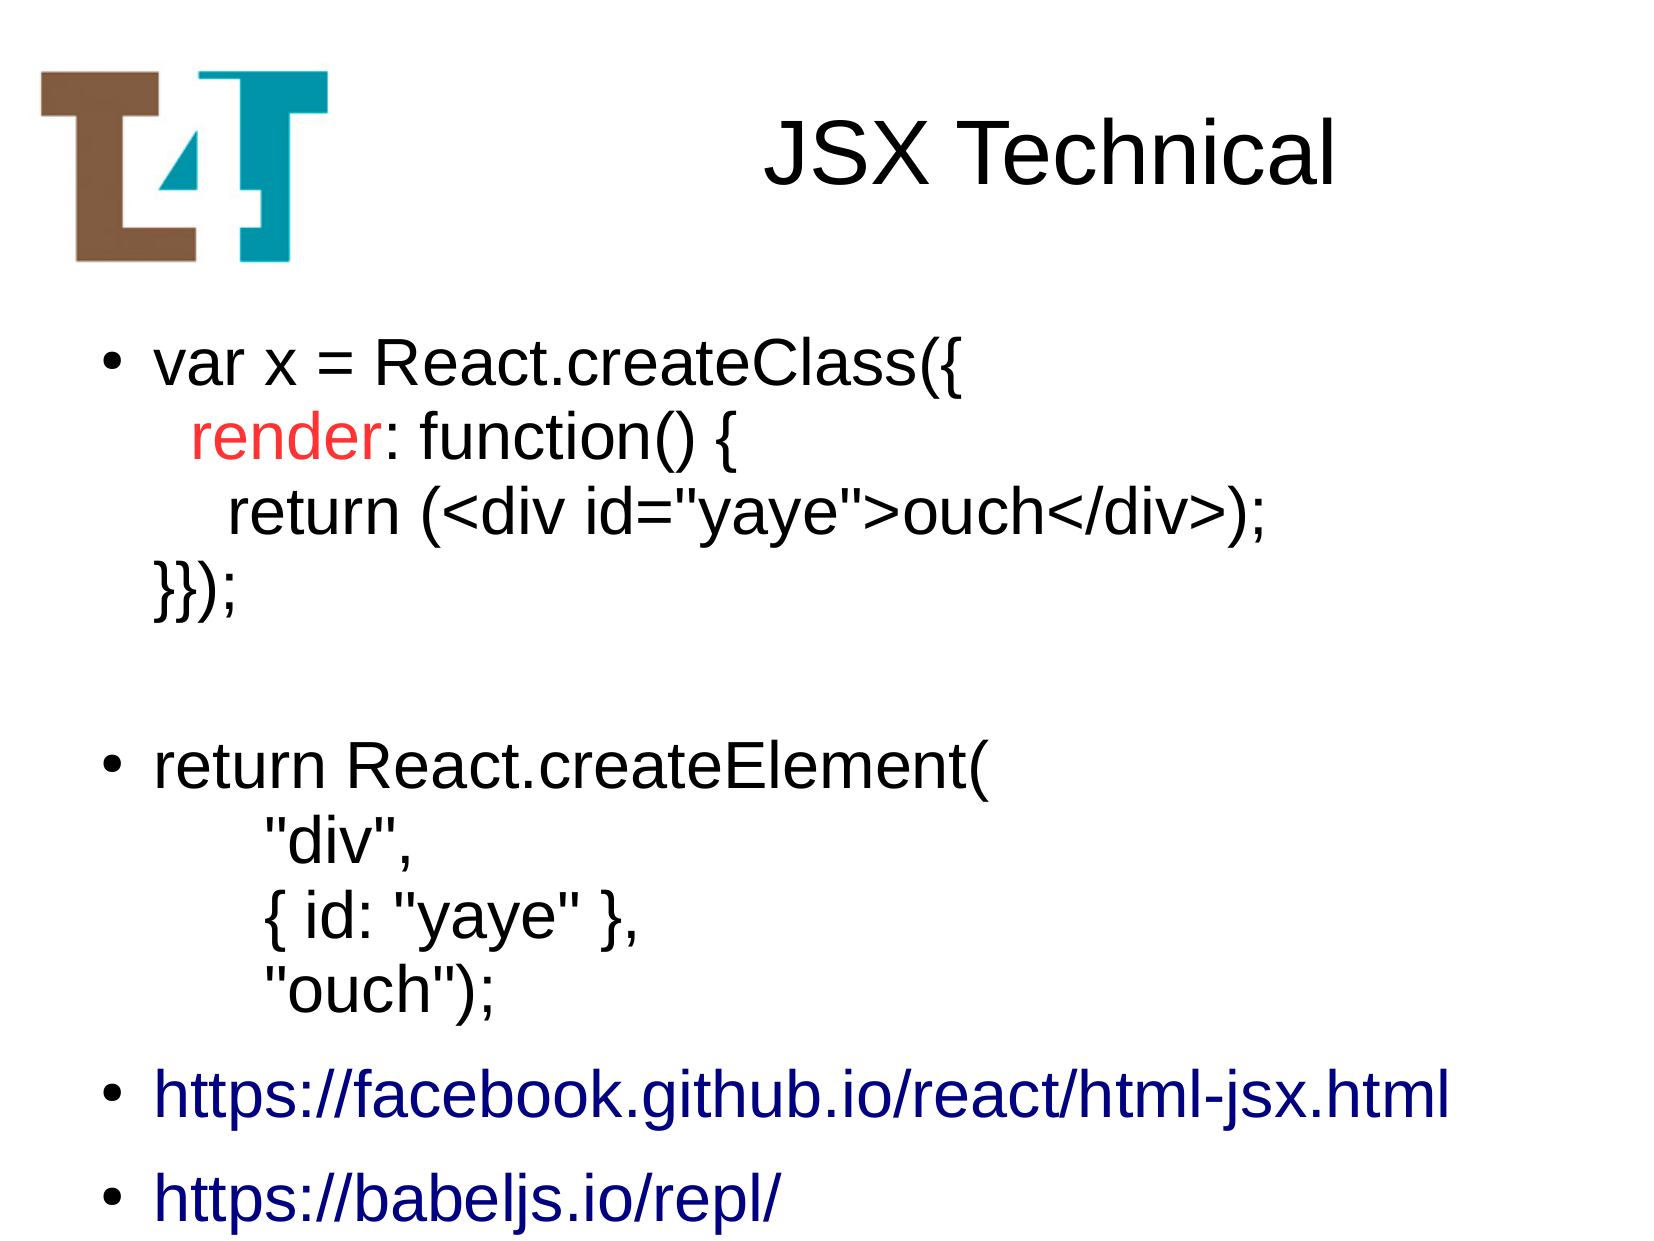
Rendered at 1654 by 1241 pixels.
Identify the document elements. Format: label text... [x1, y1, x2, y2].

title JSX Technical [531, 49, 1571, 257]
picture [29, 12, 342, 325]
list var x = React.createClass({ render: function() { return (<div id="yaye">ouch</div>); }}); return React.createElement( "div", { id: "yaye" }, "ouch"); https://facebook.github.io/react/html-jsx.html https://babeljs.io/repl/ [82, 324, 1571, 1236]
